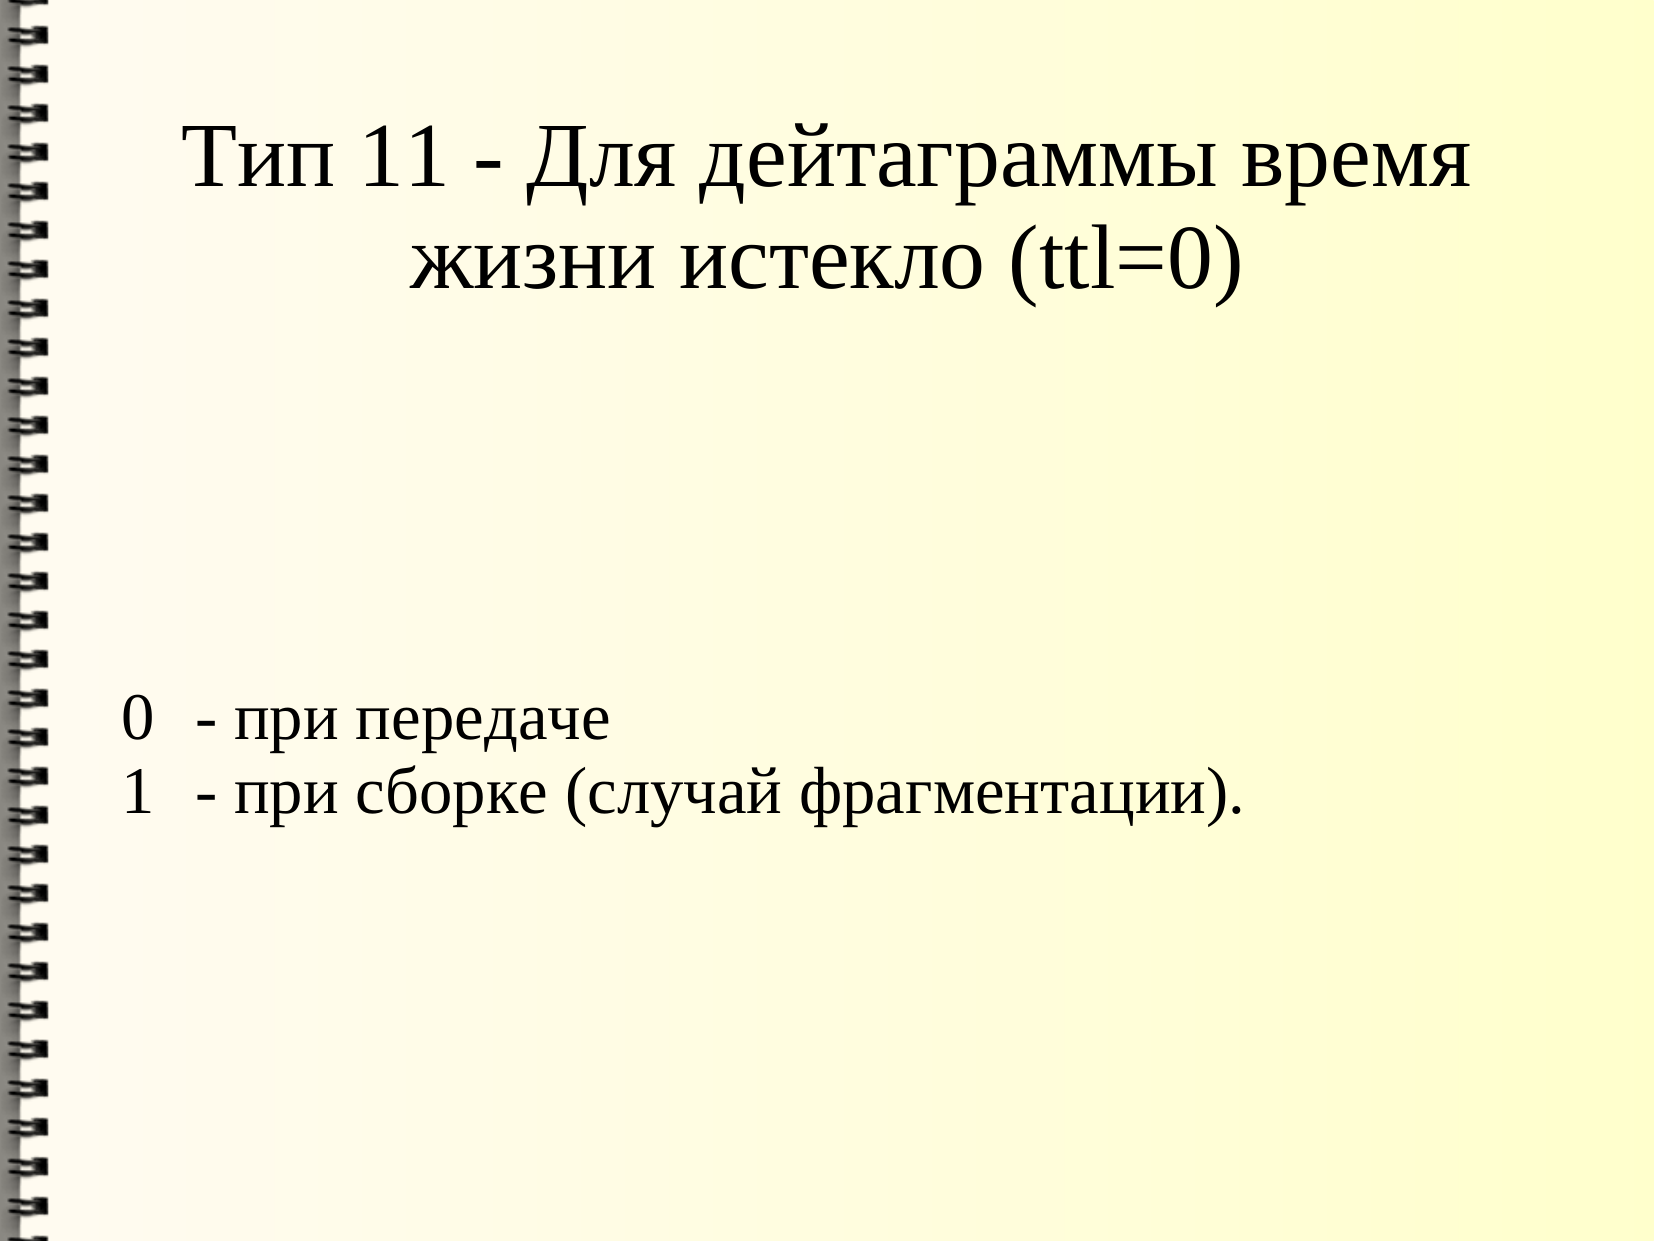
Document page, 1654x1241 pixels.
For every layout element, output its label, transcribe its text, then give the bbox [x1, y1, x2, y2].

subtitle 0 - при передаче 1 - при сборке (случай фрагментации). [121, 344, 1534, 1164]
picture [0, 0, 1654, 1241]
title Тип 11 - Для дейтаграммы время жизни истекло (ttl=0) [121, 104, 1534, 308]
